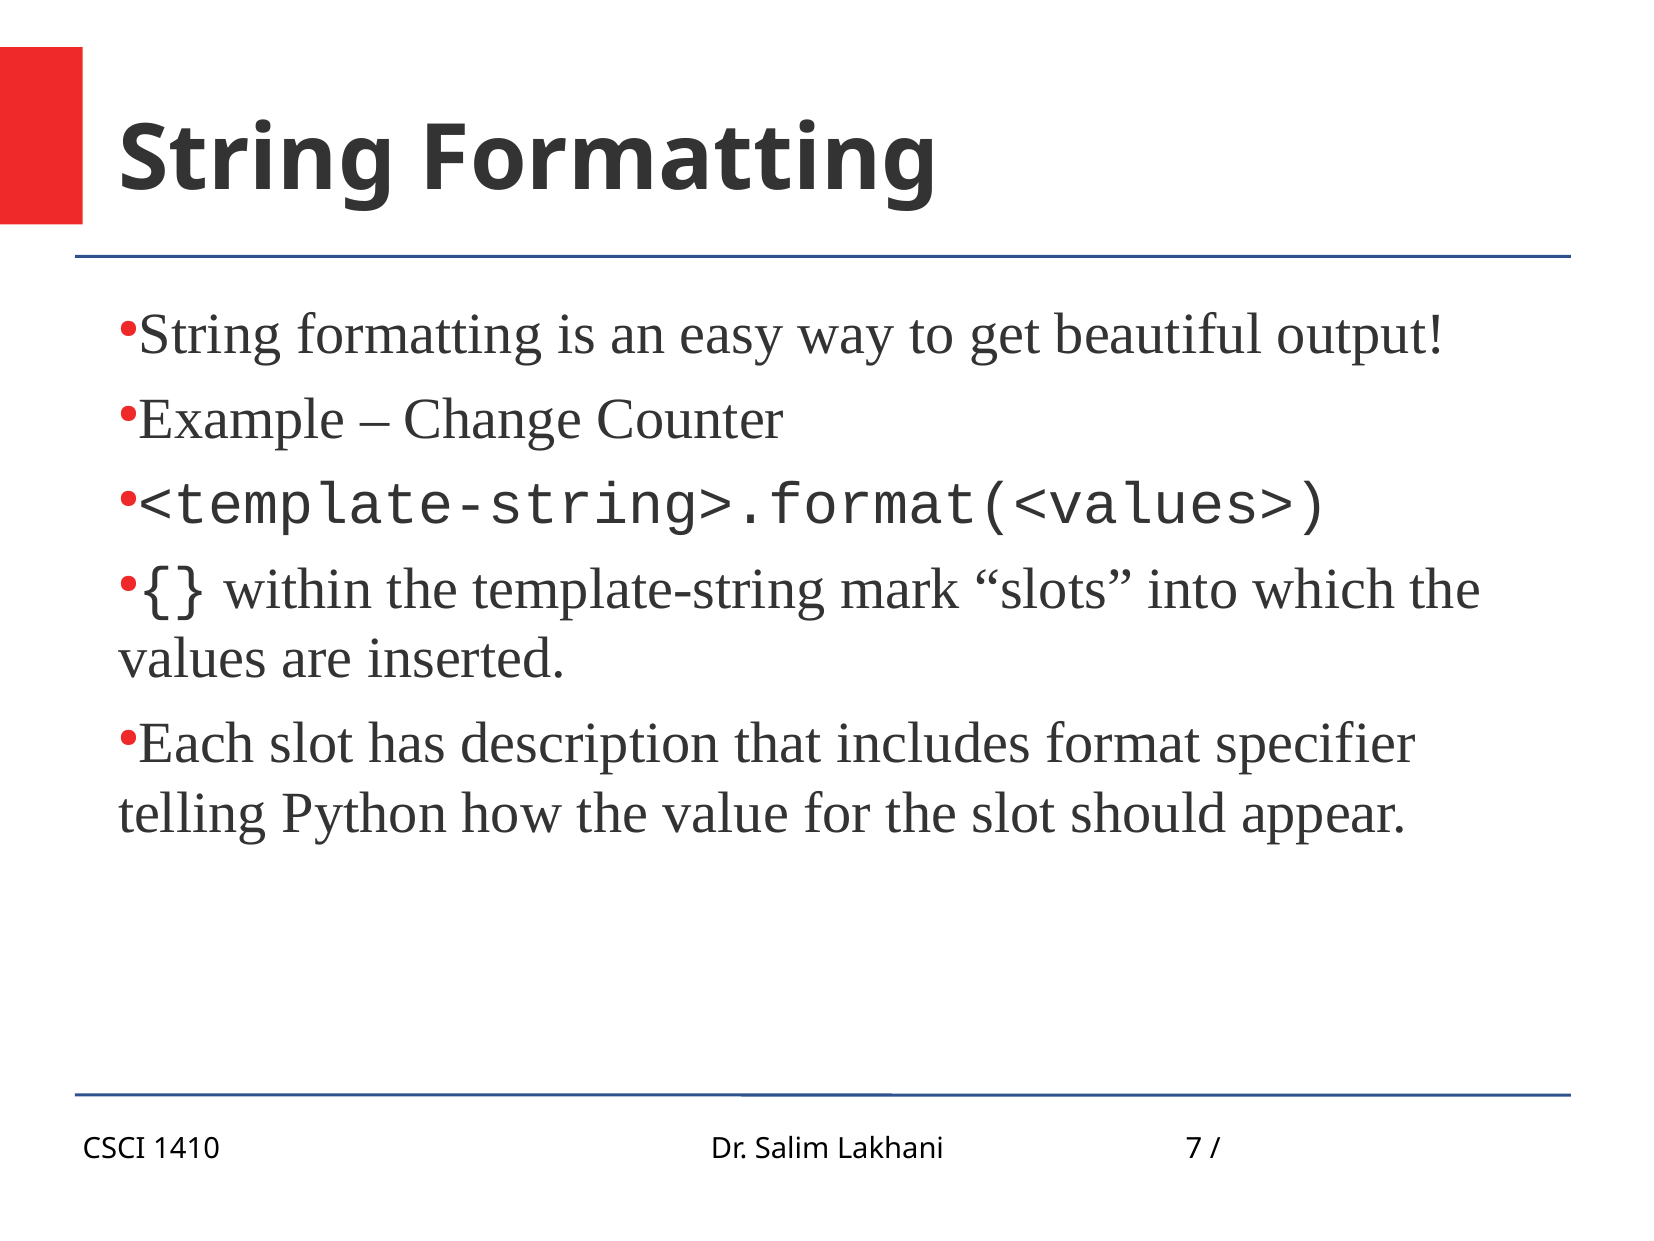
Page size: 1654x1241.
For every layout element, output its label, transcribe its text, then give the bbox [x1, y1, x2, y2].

text_box CSCI 1410 [82, 1129, 468, 1216]
list String formatting is an easy way to get beautiful output! Example – Change Counter <template-string>.format(<values>) {} within the template-string mark “slots” into which the values are inserted. Each slot has description that includes format specifier telling Python how the value for the slot should appear. [118, 295, 1536, 1110]
text_box Dr. Salim Lakhani [565, 1129, 1090, 1216]
text_box / [1185, 1129, 1571, 1216]
title String Formatting [118, 49, 1571, 257]
